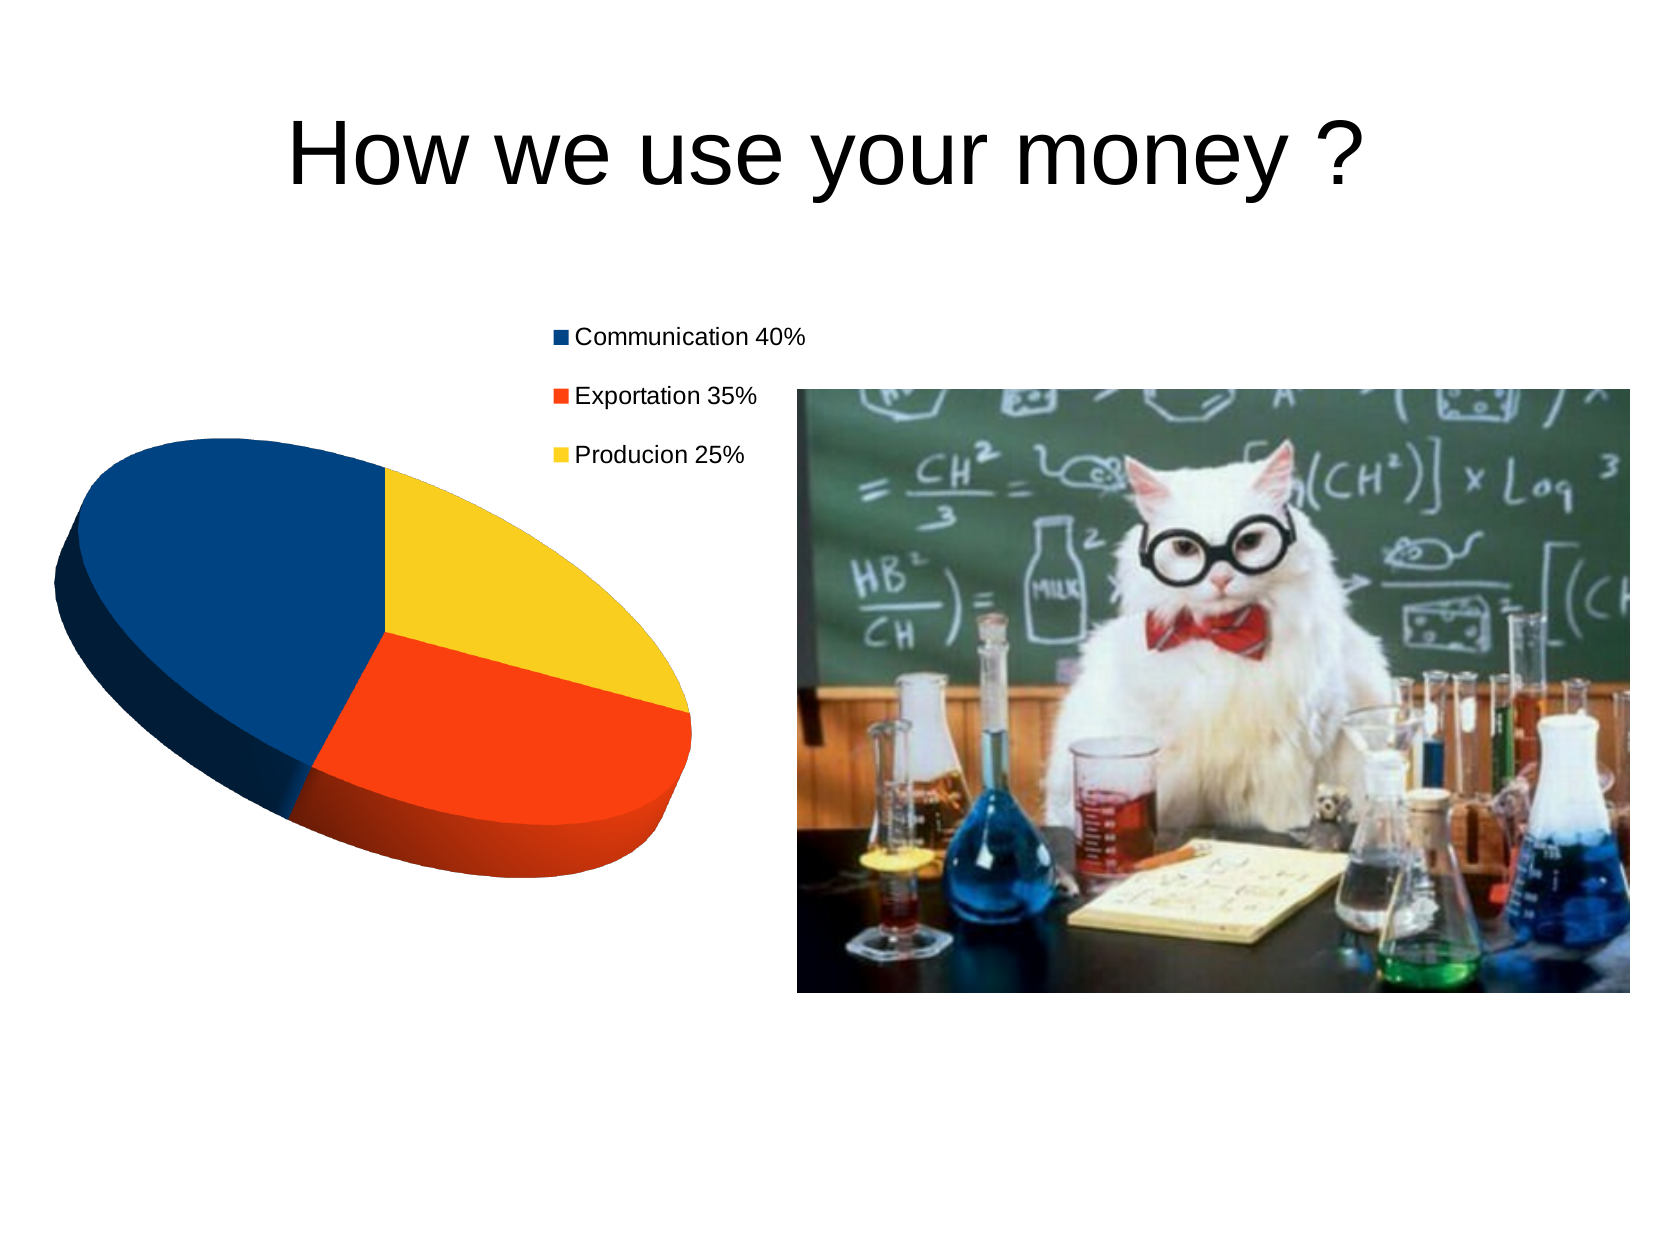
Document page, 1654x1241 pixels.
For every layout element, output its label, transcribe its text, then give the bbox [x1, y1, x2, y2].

picture [797, 389, 1630, 993]
chart [10, 283, 891, 1004]
title How we use your money ? [82, 49, 1571, 257]
